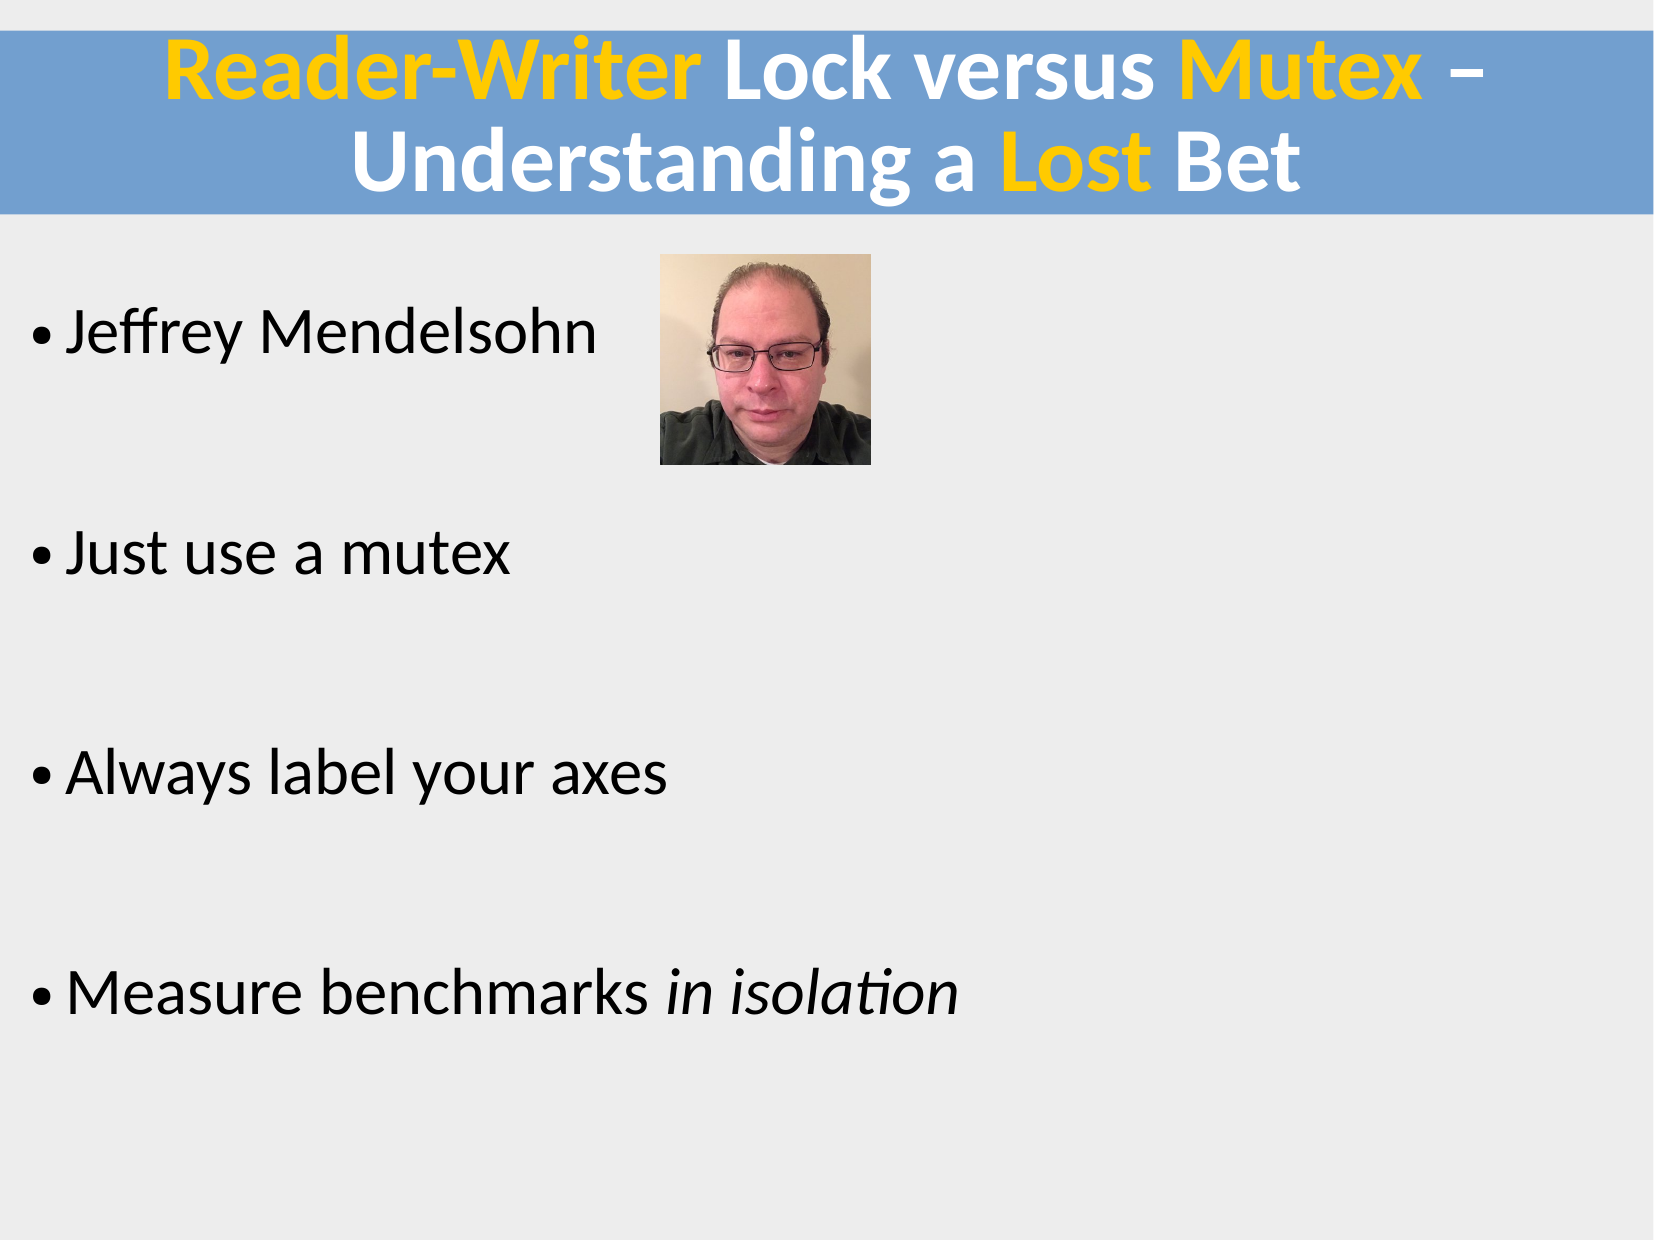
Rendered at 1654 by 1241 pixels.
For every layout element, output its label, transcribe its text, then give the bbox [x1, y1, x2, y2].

text_box Jeffrey Mendelsohn Just use a mutex Always label your axes Measure benchmarks in isolation [15, 296, 1636, 1105]
title Reader-Writer Lock versus Mutex – Understanding a Lost Bet [0, 30, 1654, 214]
picture [660, 254, 871, 466]
